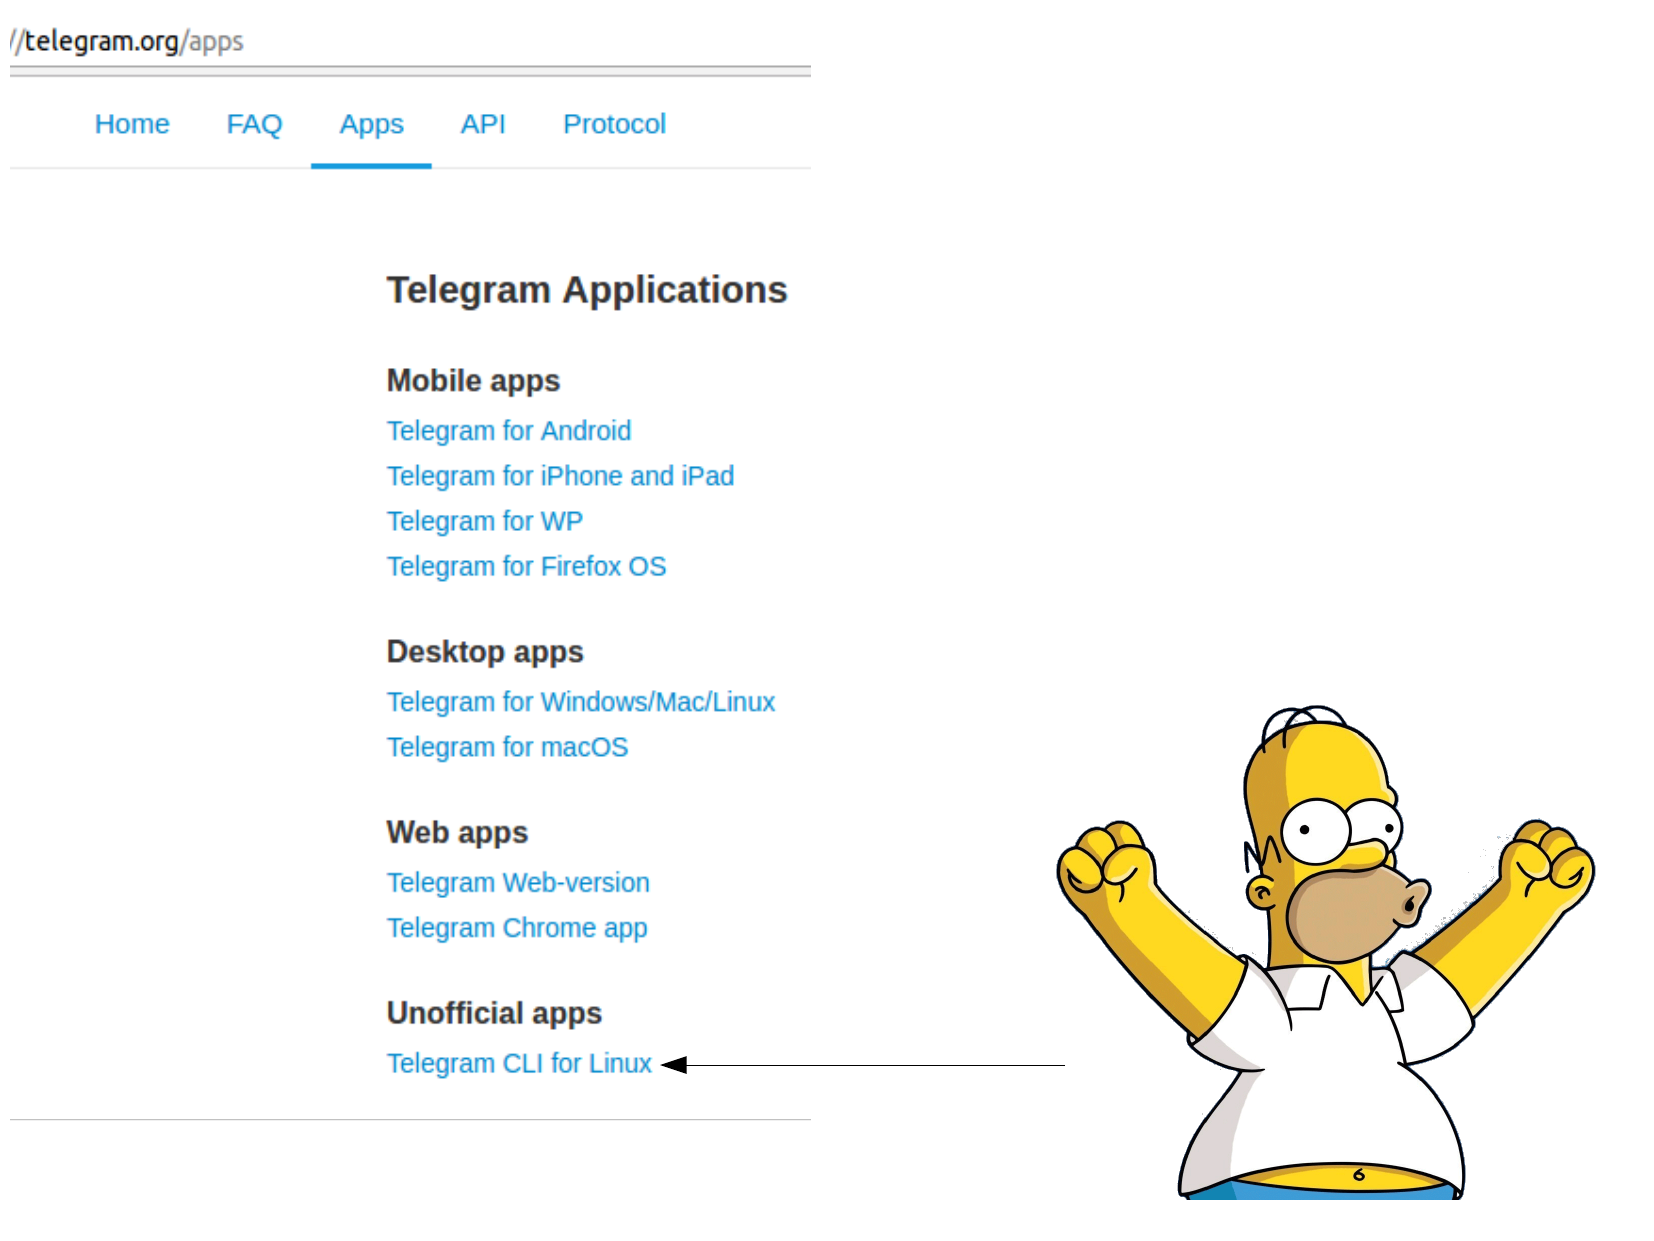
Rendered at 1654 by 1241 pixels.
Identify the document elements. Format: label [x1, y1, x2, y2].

picture [990, 683, 1636, 1201]
picture [10, 17, 811, 1122]
